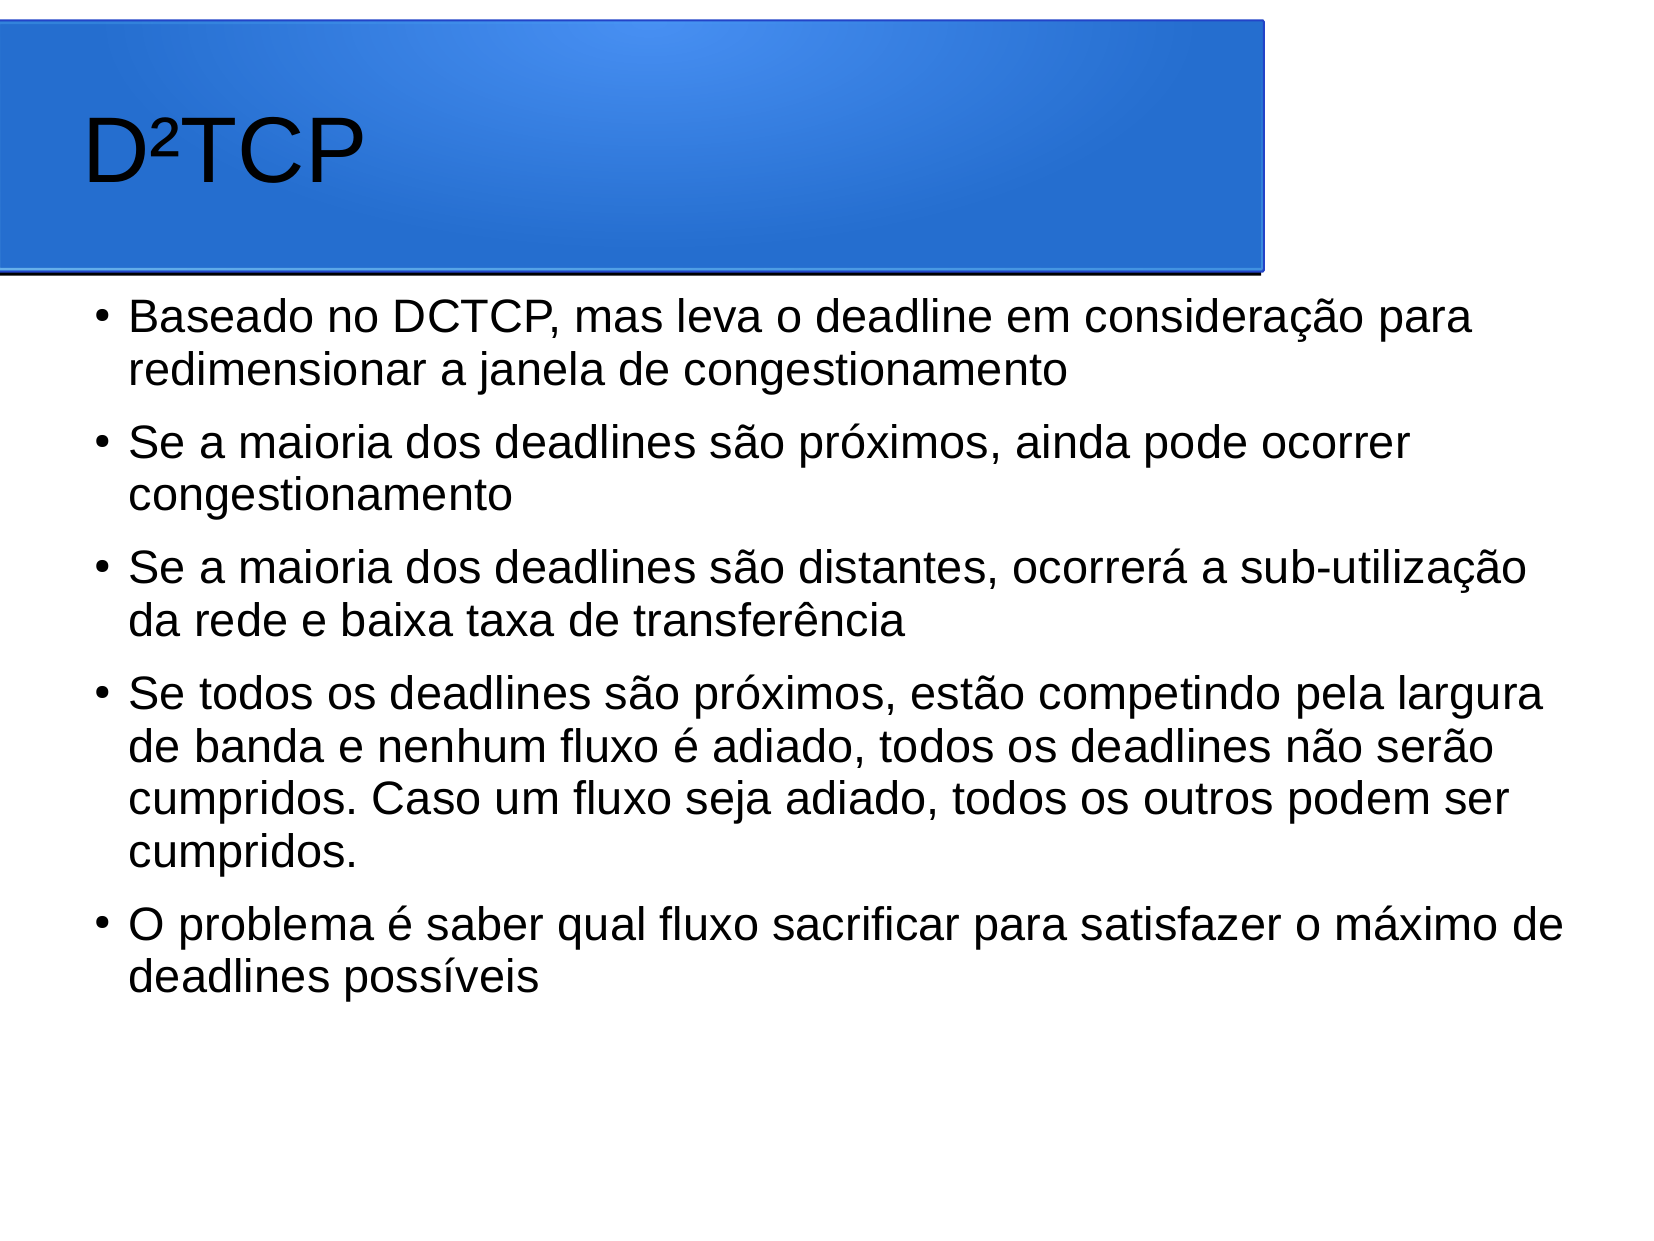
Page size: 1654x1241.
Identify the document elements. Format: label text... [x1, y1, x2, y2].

title D²TCP [82, 47, 1235, 252]
list Baseado no DCTCP, mas leva o deadline em consideração para redimensionar a janela de congestionamento Se a maioria dos deadlines são próximos, ainda pode ocorrer congestionamento Se a maioria dos deadlines são distantes, ocorrerá a sub-utilização da rede e baixa taxa de transferência Se todos os deadlines são próximos, estão competindo pela largura de banda e nenhum fluxo é adiado, todos os deadlines não serão cumpridos. Caso um fluxo seja adiado, todos os outros podem ser cumpridos. O problema é saber qual fluxo sacrificar para satisfazer o máximo de deadlines possíveis [82, 290, 1571, 1010]
